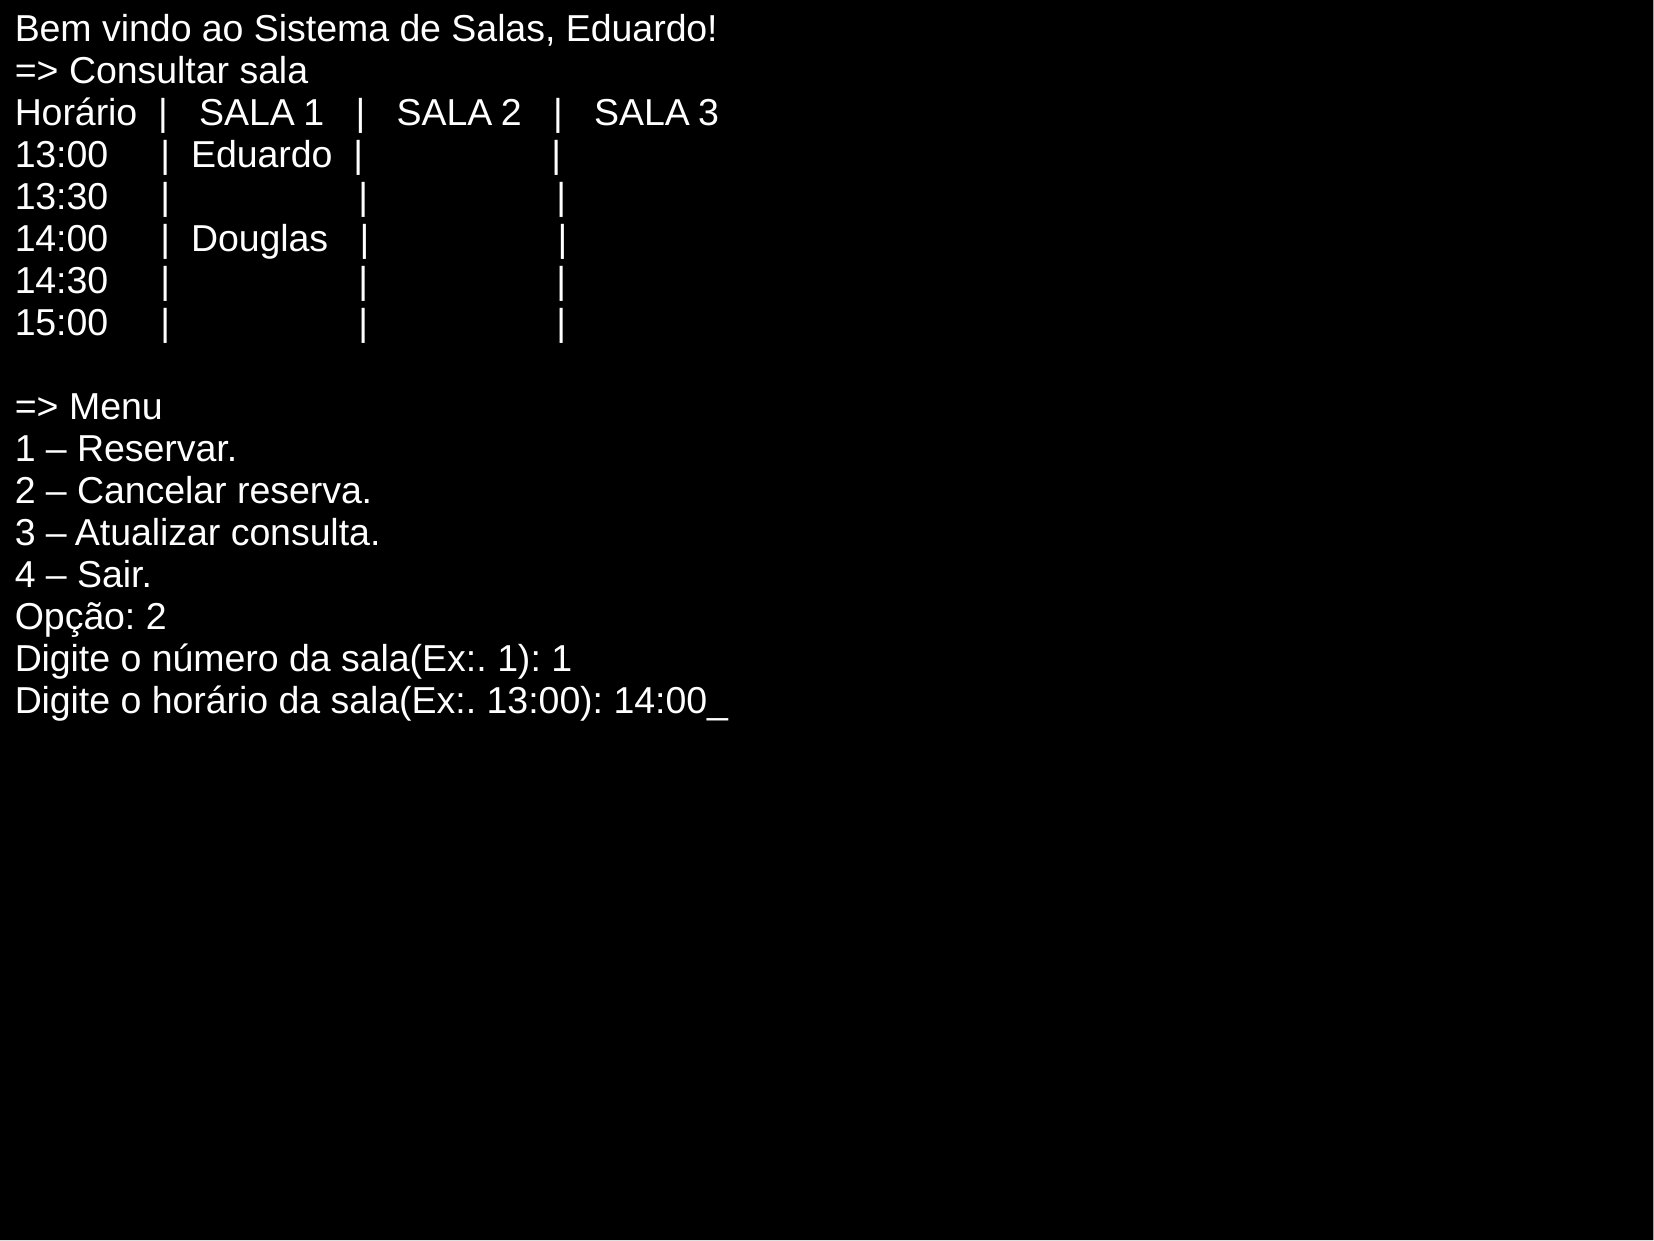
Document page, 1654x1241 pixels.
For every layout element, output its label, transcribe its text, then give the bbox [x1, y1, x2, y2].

text_box Bem vindo ao Sistema de Salas, Eduardo! => Consultar sala Horário | SALA 1 | SALA 2 | SALA 3 13:00 | Eduardo | | 13:30 | | | 14:00 | Douglas | | 14:30 | | | 15:00 | | | => Menu 1 – Reservar. 2 – Cancelar reserva. 3 – Atualizar consulta. 4 – Sair. Opção: 2 Digite o número da sala(Ex:. 1): 1 Digite o horário da sala(Ex:. 13:00): 14:00_ [0, 0, 1654, 1241]
